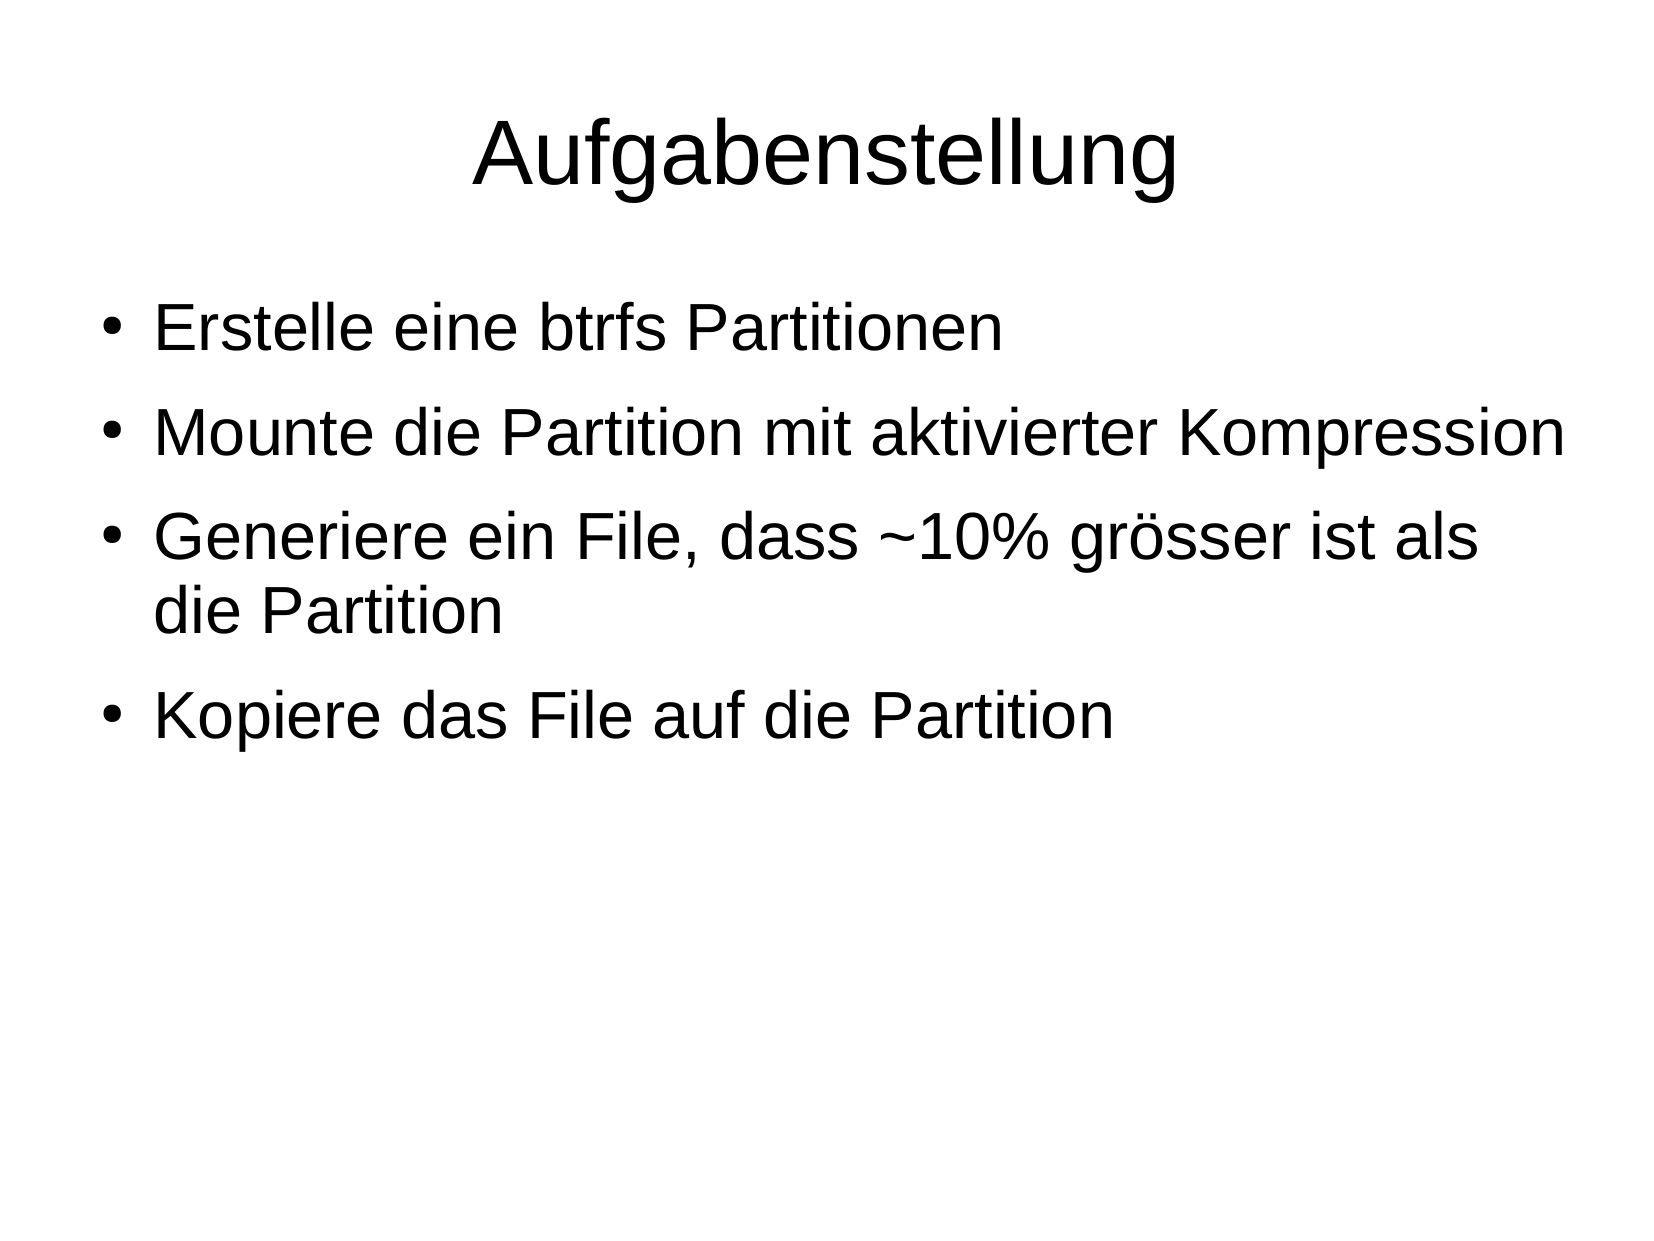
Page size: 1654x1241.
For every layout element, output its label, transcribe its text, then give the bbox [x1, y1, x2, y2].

list Erstelle eine btrfs Partitionen Mounte die Partition mit aktivierter Kompression Generiere ein File, dass ~10% grösser ist als die Partition Kopiere das File auf die Partition [82, 290, 1571, 1010]
title Aufgabenstellung [82, 49, 1571, 257]
